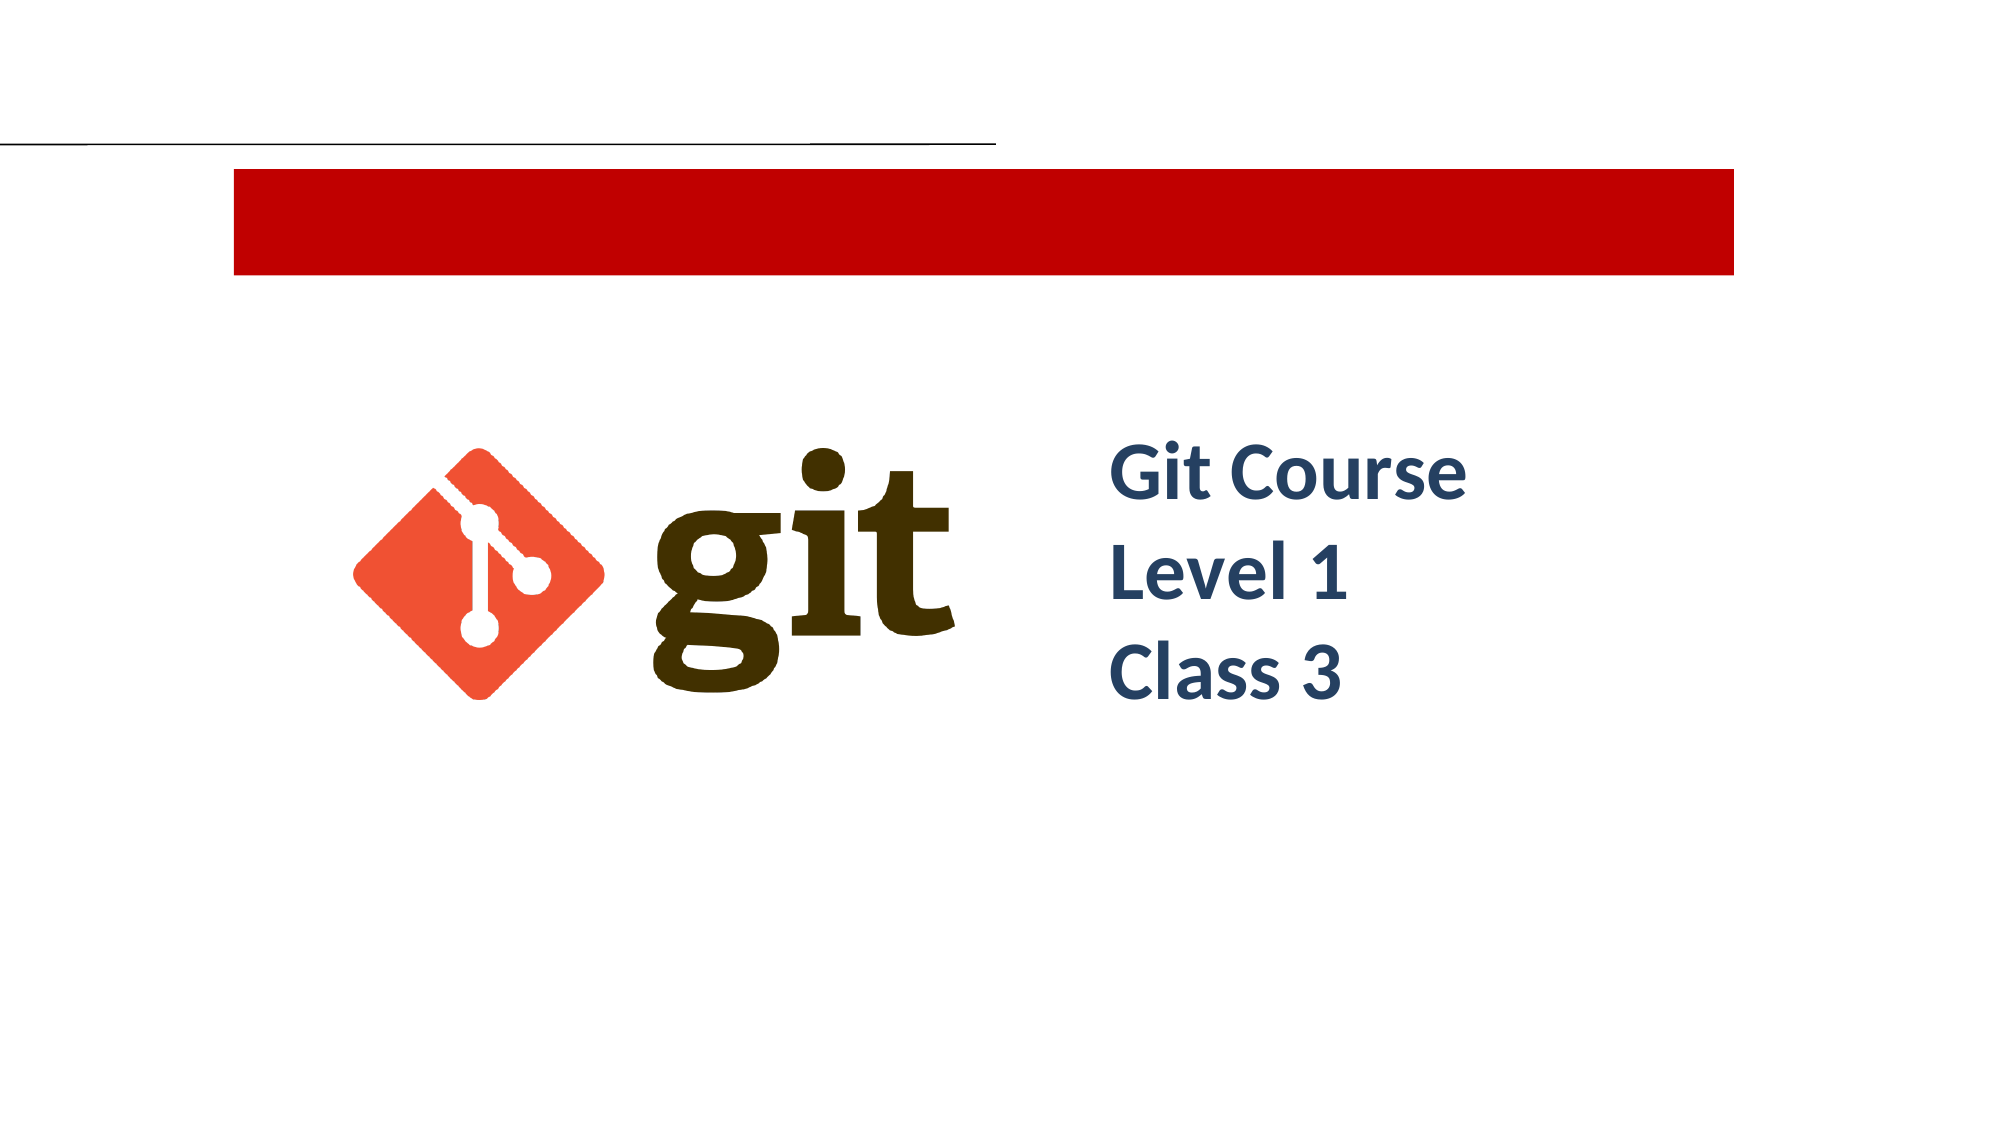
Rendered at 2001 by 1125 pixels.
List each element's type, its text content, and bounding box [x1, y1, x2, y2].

text_box Git Course Level 1 Class 3 [1095, 408, 1584, 874]
text_box [233, 140, 1734, 276]
picture [353, 448, 955, 700]
